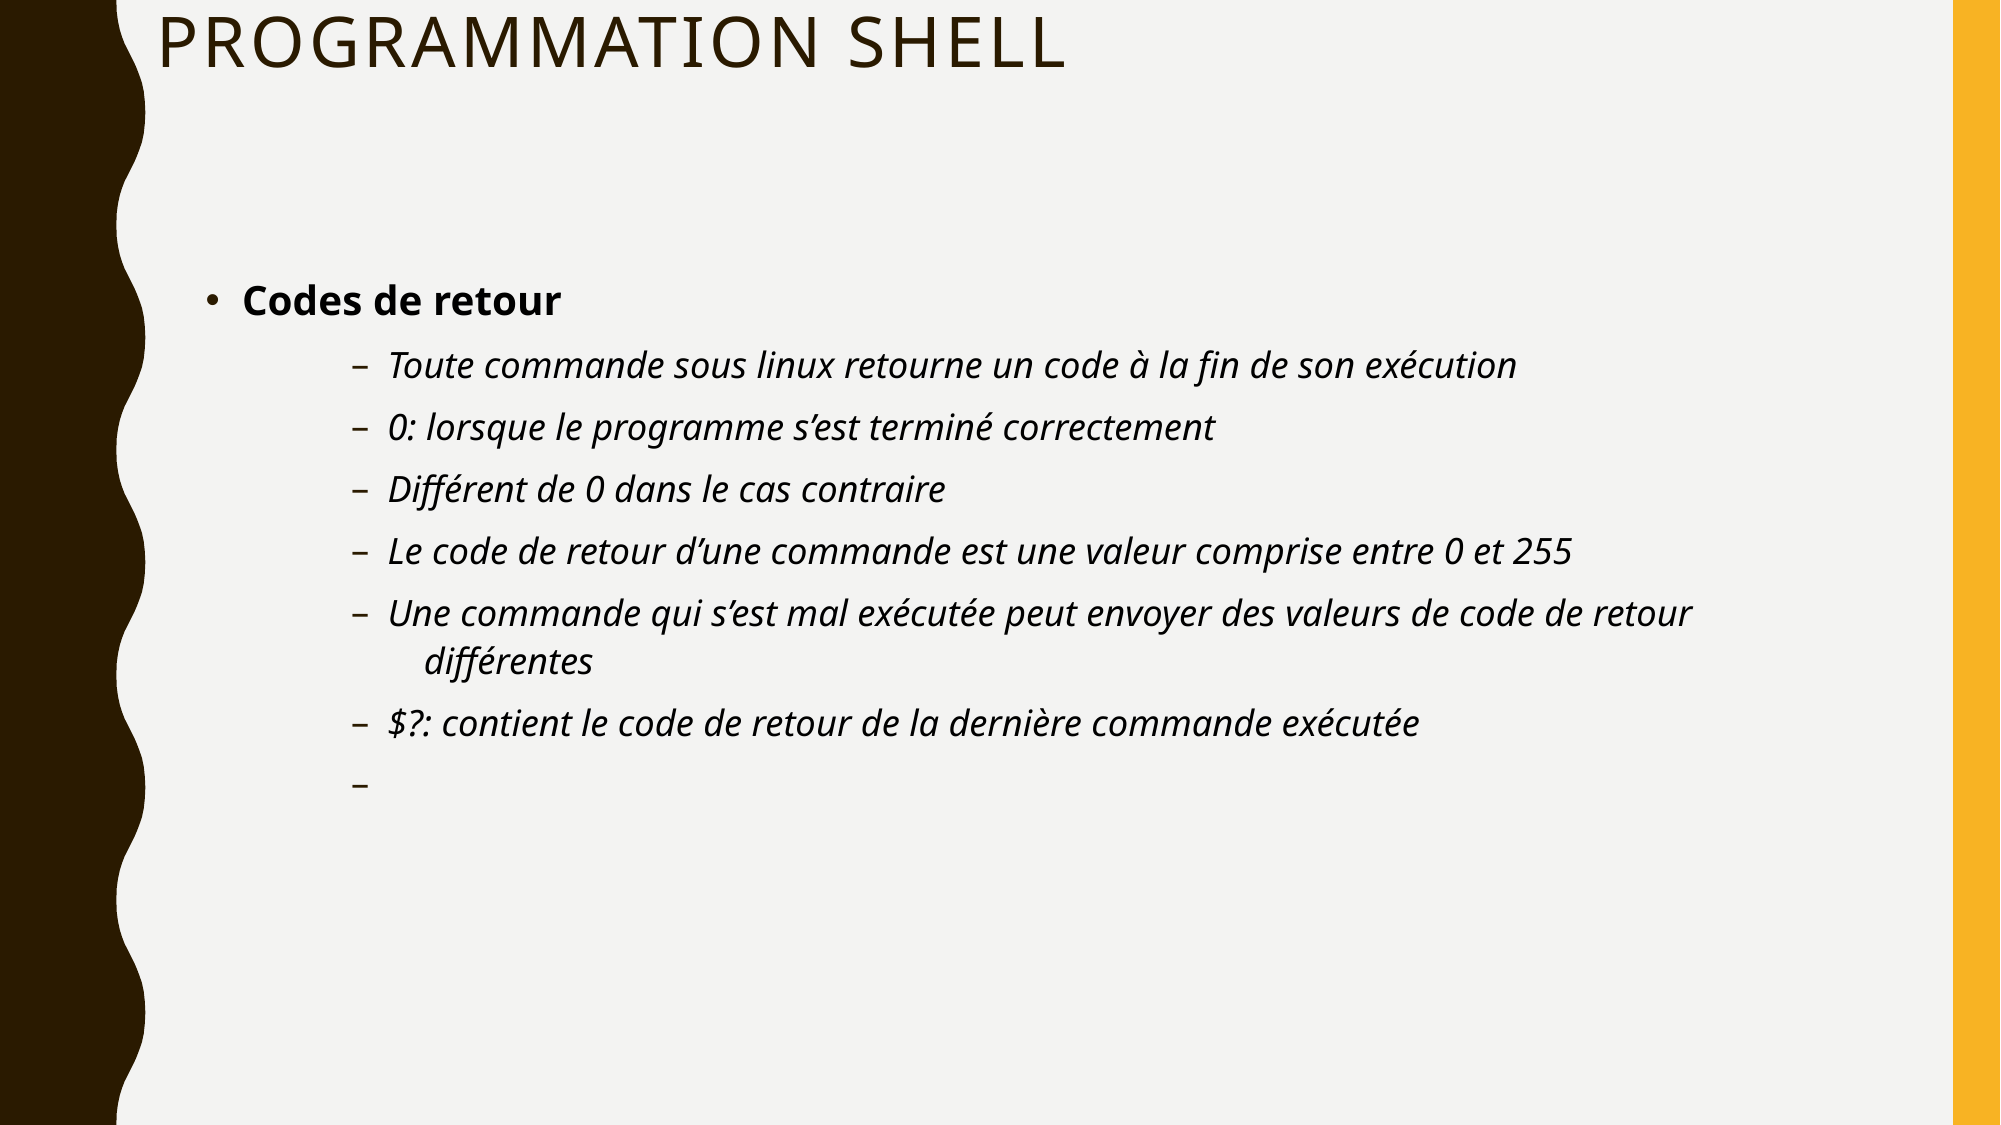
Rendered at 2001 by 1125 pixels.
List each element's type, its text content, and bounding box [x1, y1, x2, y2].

title Programmation Shell [141, 0, 1193, 126]
list Codes de retour Toute commande sous linux retourne un code à la fin de son exécution 0: lorsque le programme s’est terminé correctement Différent de 0 dans le cas contraire Le code de retour d’une commande est une valeur comprise entre 0 et 255 Une commande qui s’est mal exécutée peut envoyer des valeurs de code de retour différentes $?: contient le code de retour de la dernière commande exécutée [190, 262, 1861, 754]
